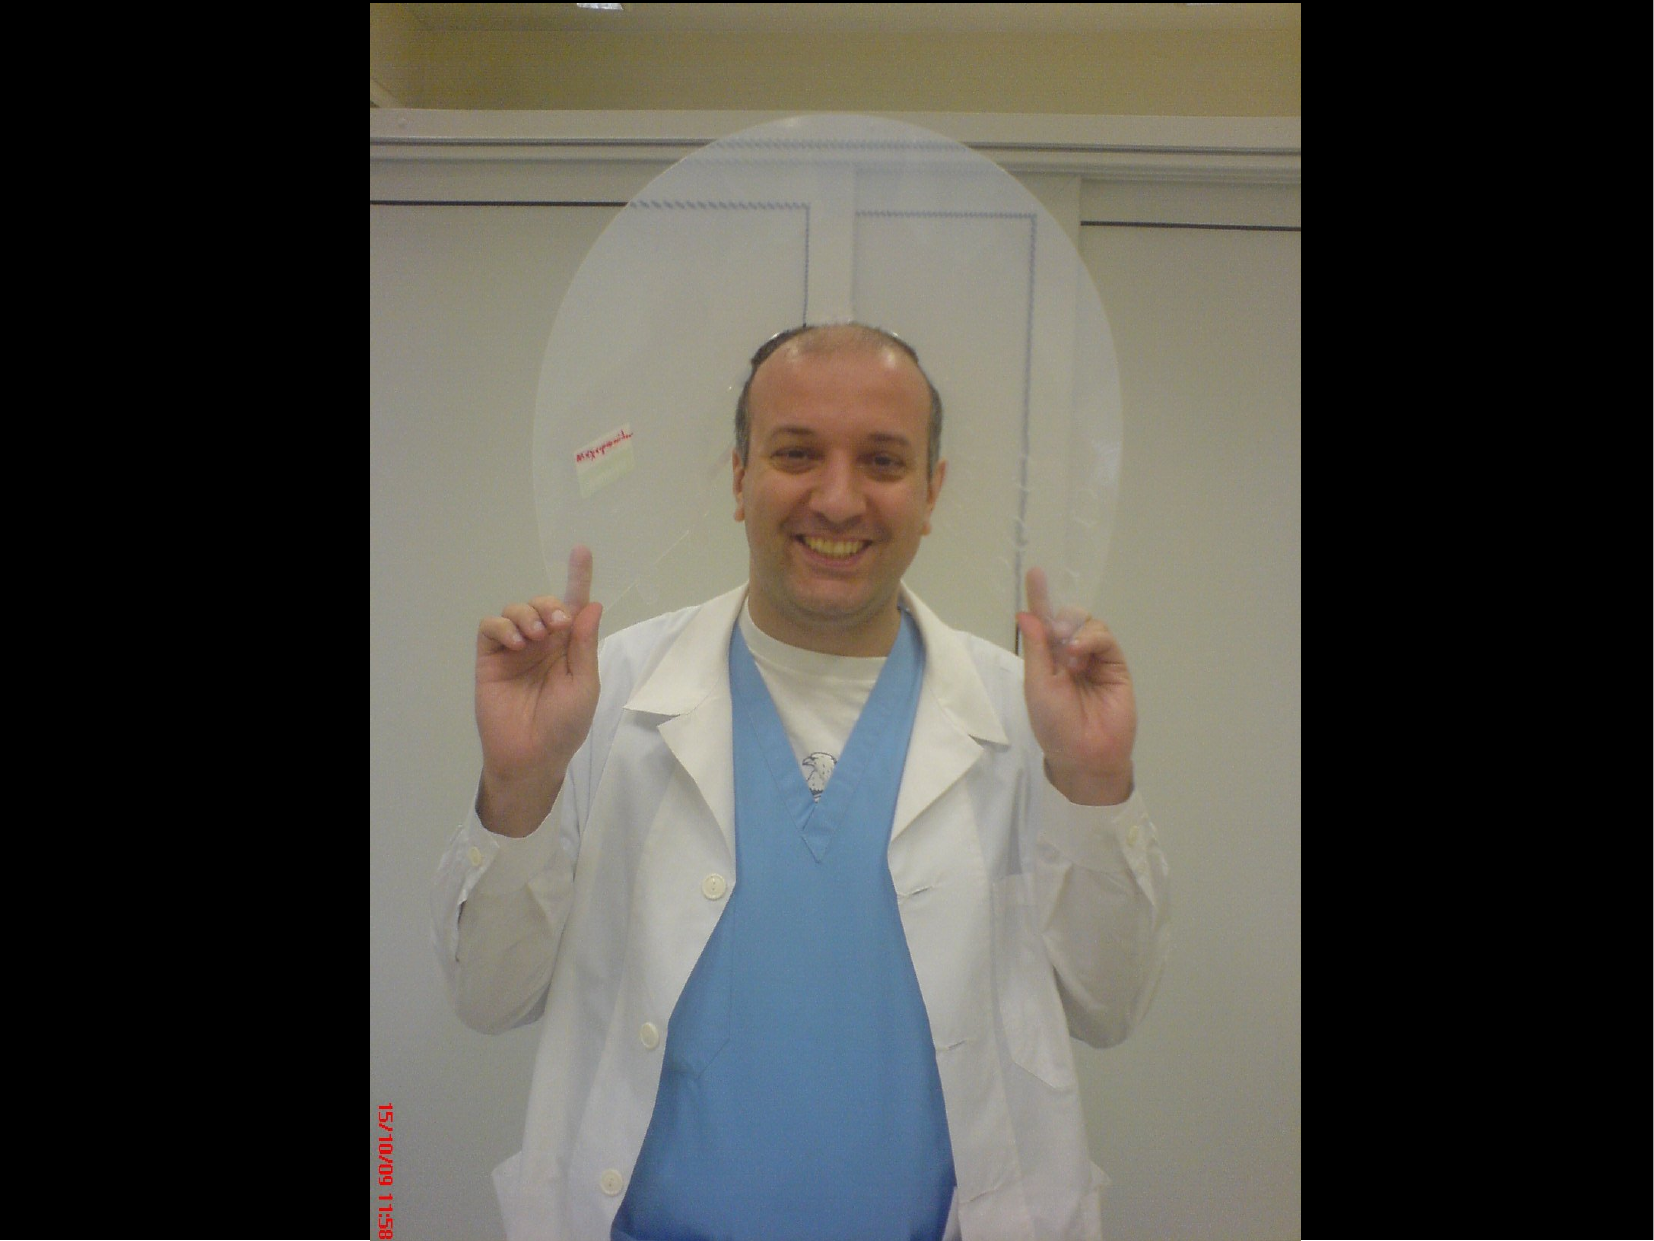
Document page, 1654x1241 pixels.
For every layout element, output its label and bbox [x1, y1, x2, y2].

picture [370, 3, 1301, 1241]
